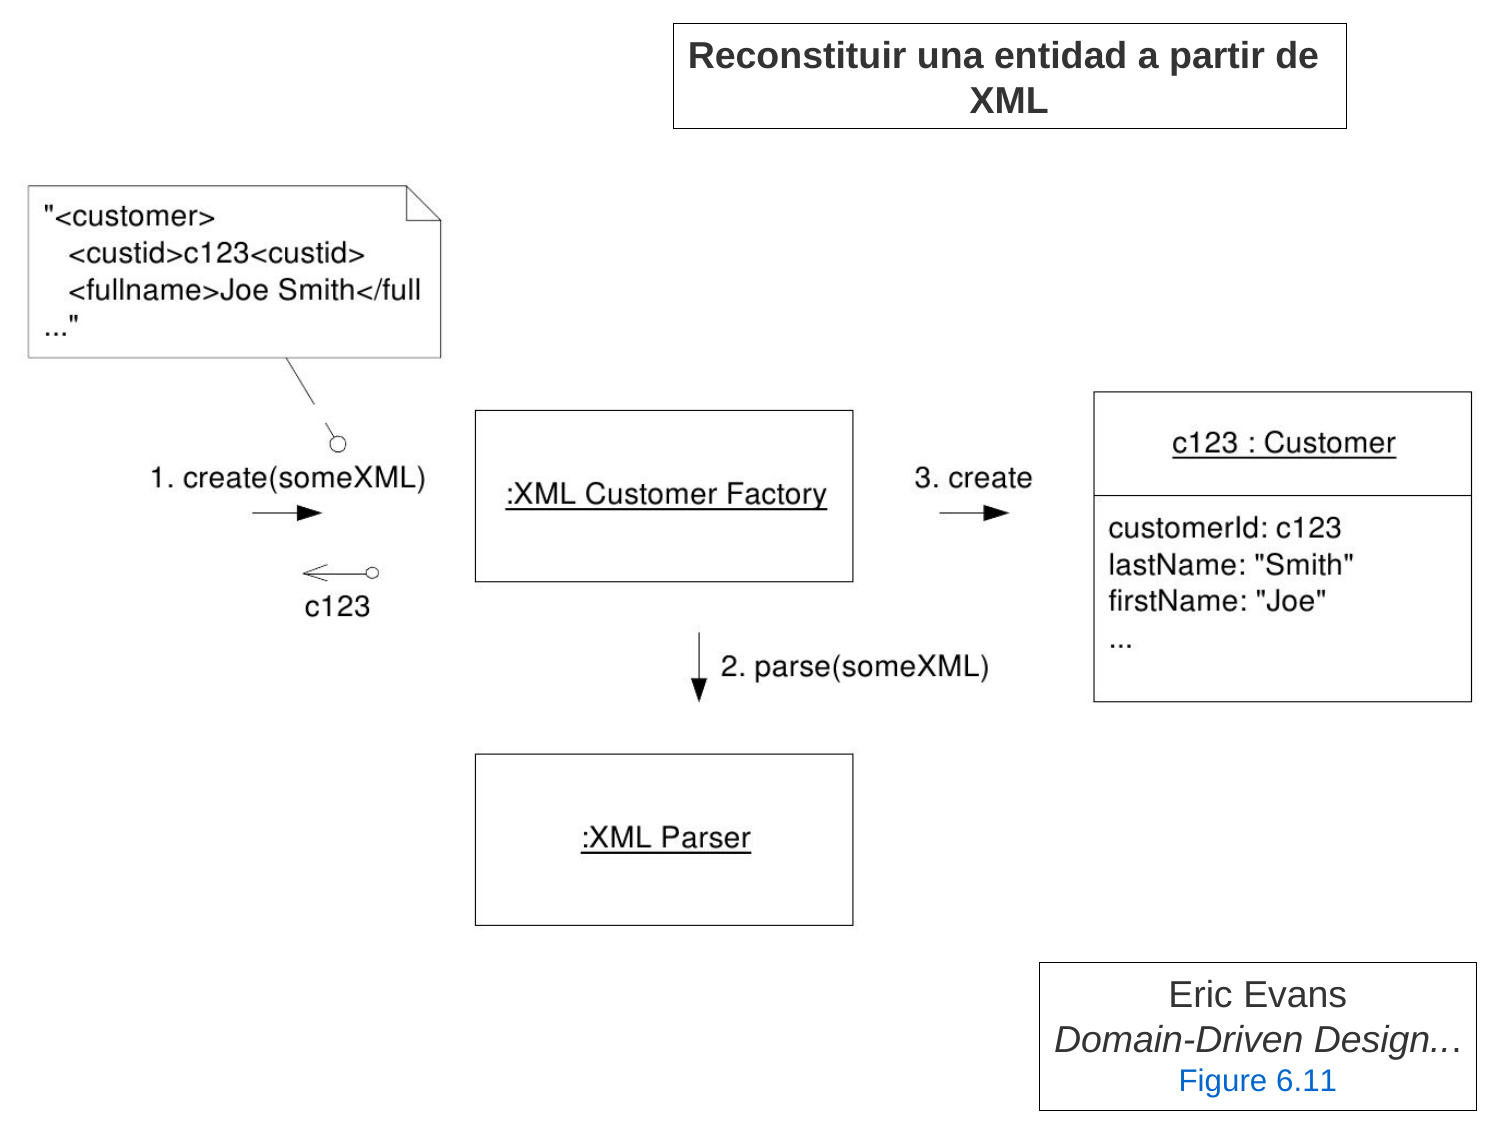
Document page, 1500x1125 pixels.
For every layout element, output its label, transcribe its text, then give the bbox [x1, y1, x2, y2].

picture [20, 171, 1483, 938]
text_box Eric Evans Domain-Driven Design... Figure 6.11 [1039, 962, 1477, 1111]
text_box Reconstituir una entidad a partir de XML [673, 23, 1347, 129]
